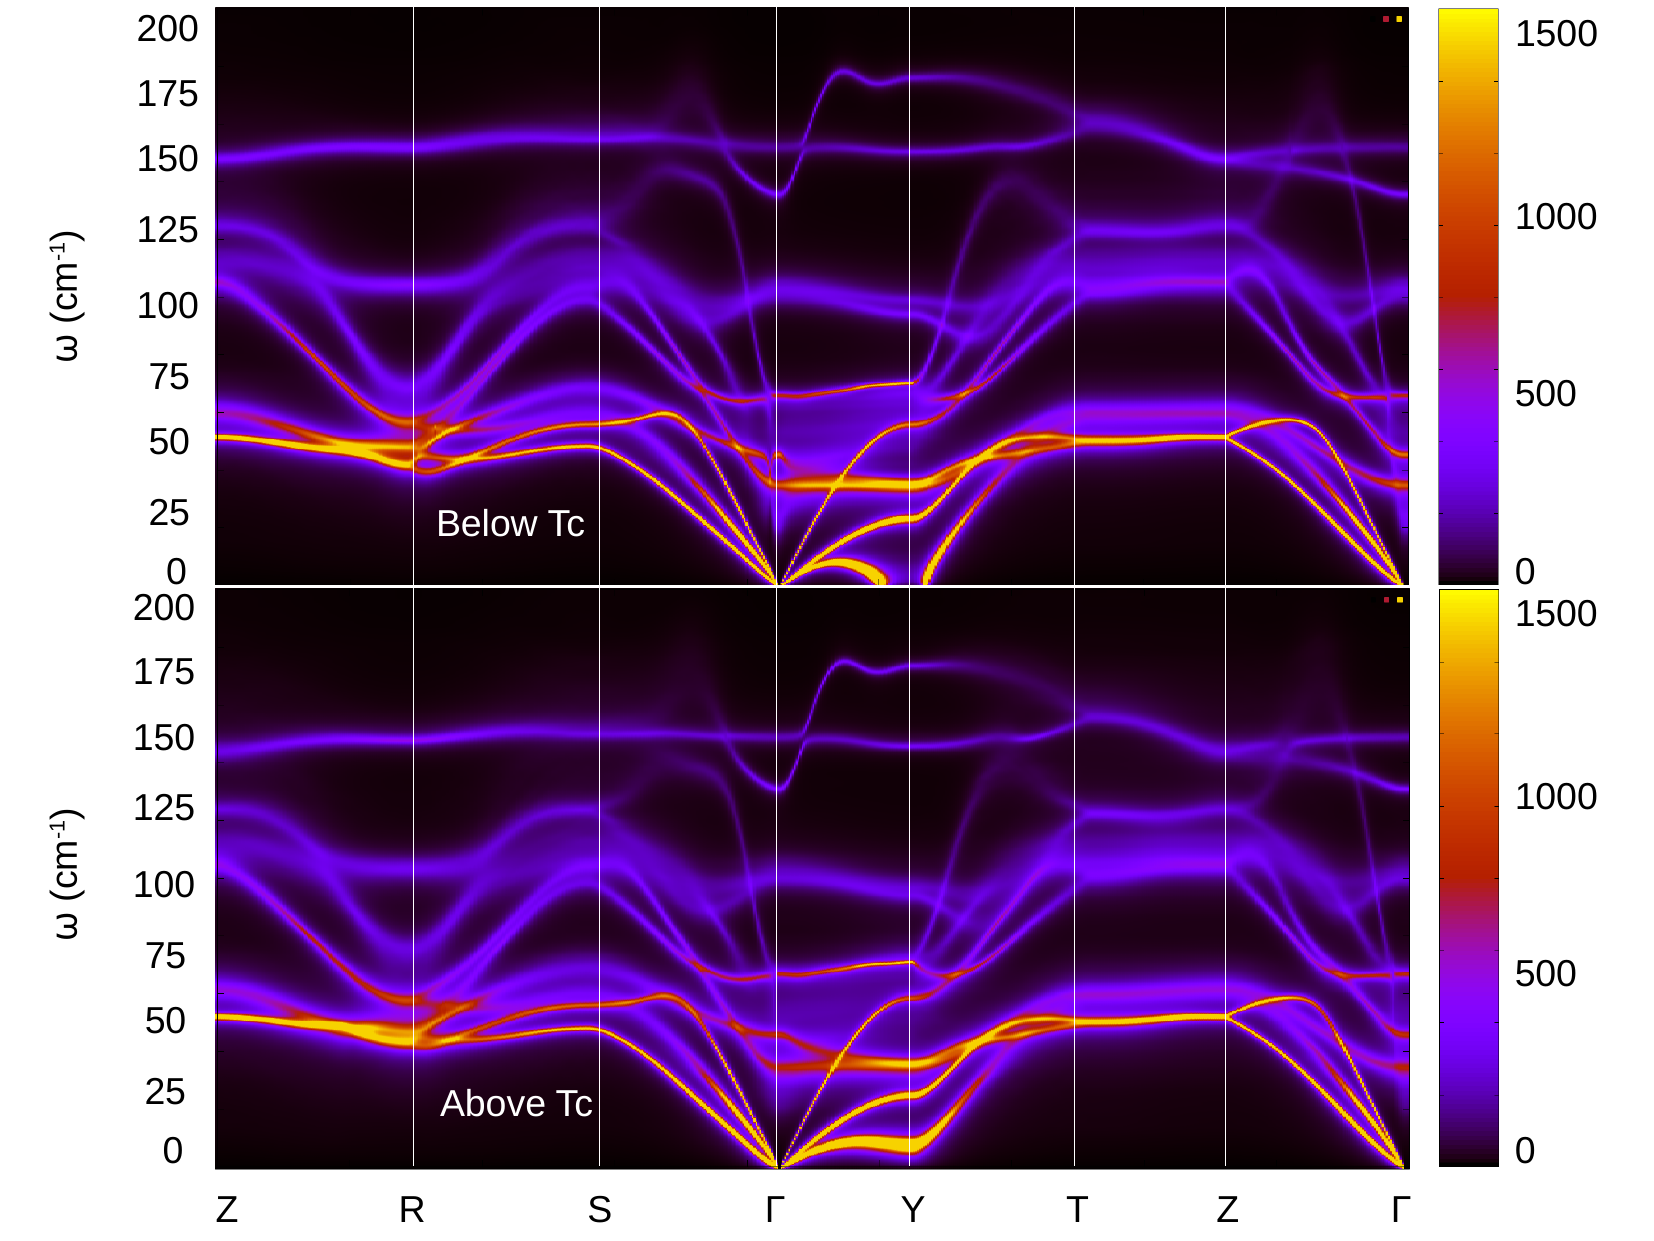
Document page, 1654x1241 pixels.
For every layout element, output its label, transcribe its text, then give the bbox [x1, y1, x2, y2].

text_box ω (cm-1) [29, 212, 88, 379]
text_box Above Tc [425, 1074, 599, 1132]
text_box Г [1375, 1181, 1426, 1238]
text_box 175 [121, 64, 214, 122]
text_box T [1051, 1181, 1104, 1238]
text_box 500 [1500, 365, 1593, 423]
text_box 50 [133, 413, 205, 471]
text_box 1000 [1500, 767, 1613, 825]
text_box 50 [129, 992, 202, 1049]
text_box 150 [118, 708, 211, 766]
text_box 100 [121, 277, 214, 335]
text_box Y [885, 1181, 941, 1238]
text_box Z [200, 1181, 254, 1238]
text_box 150 [121, 129, 214, 187]
text_box 1500 [1500, 584, 1613, 642]
text_box 200 [118, 578, 211, 636]
text_box 0 [1500, 542, 1551, 600]
text_box 100 [118, 856, 211, 914]
text_box 175 [118, 643, 211, 701]
text_box 75 [133, 348, 205, 406]
text_box Г [750, 1181, 800, 1238]
text_box Below Tc [421, 494, 599, 552]
text_box Above Tc [600, 1074, 609, 1132]
text_box 0 [147, 1122, 199, 1179]
text_box 125 [121, 200, 214, 258]
text_box Z [1201, 1181, 1255, 1238]
text_box 75 [130, 927, 202, 984]
text_box 200 [121, 0, 214, 57]
text_box 0 [151, 543, 202, 601]
text_box ω (cm-1) [29, 790, 88, 957]
text_box 125 [118, 779, 211, 837]
text_box 25 [129, 1062, 202, 1120]
text_box 1000 [1500, 188, 1613, 246]
text_box R [383, 1181, 441, 1238]
text_box S [572, 1181, 628, 1238]
picture [212, 5, 1502, 1170]
text_box 1500 [1500, 5, 1613, 63]
text_box 25 [133, 484, 205, 542]
text_box 0 [1500, 1122, 1551, 1179]
text_box 500 [1500, 944, 1592, 1002]
